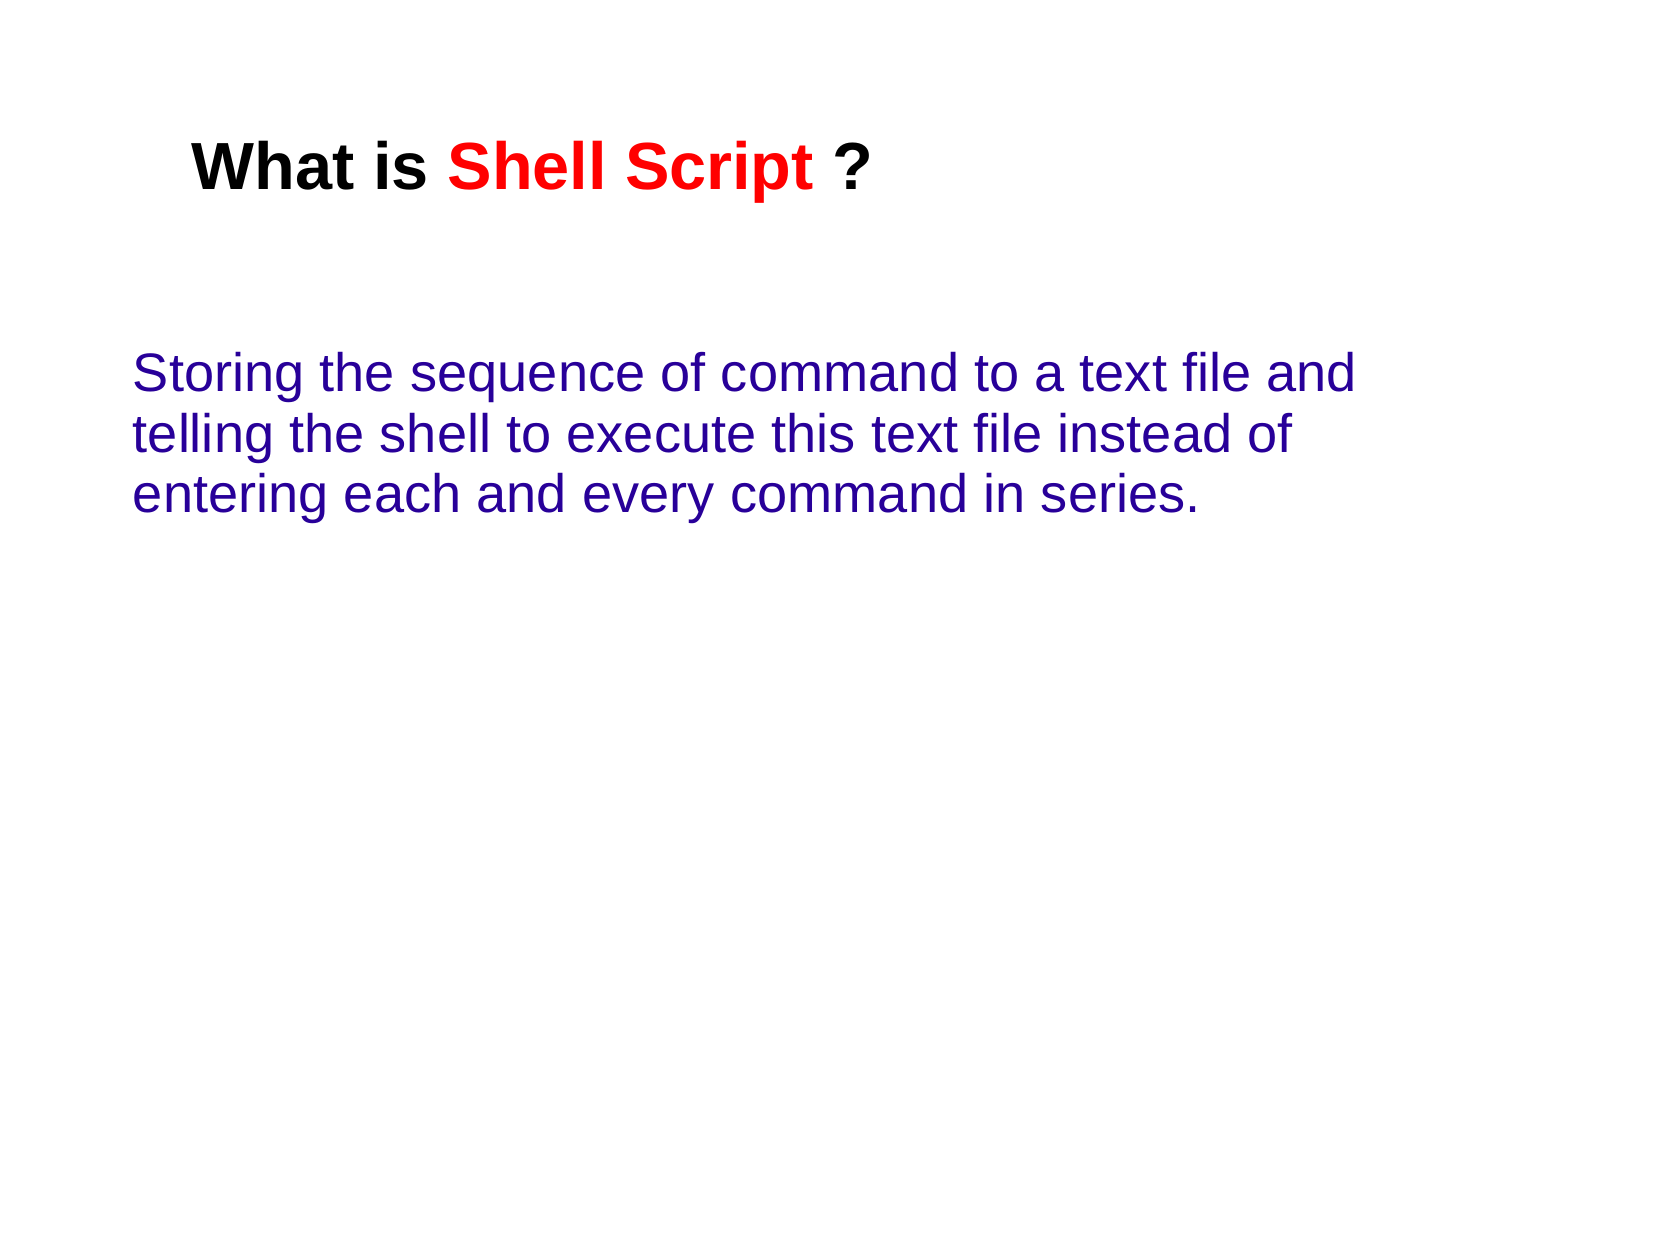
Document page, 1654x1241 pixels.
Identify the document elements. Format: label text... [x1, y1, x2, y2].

text_box What is Shell Script ? [177, 122, 1063, 260]
text_box Storing the sequence of command to a text file and telling the shell to execute this text file instead of entering each and every command in series. [118, 335, 1489, 532]
